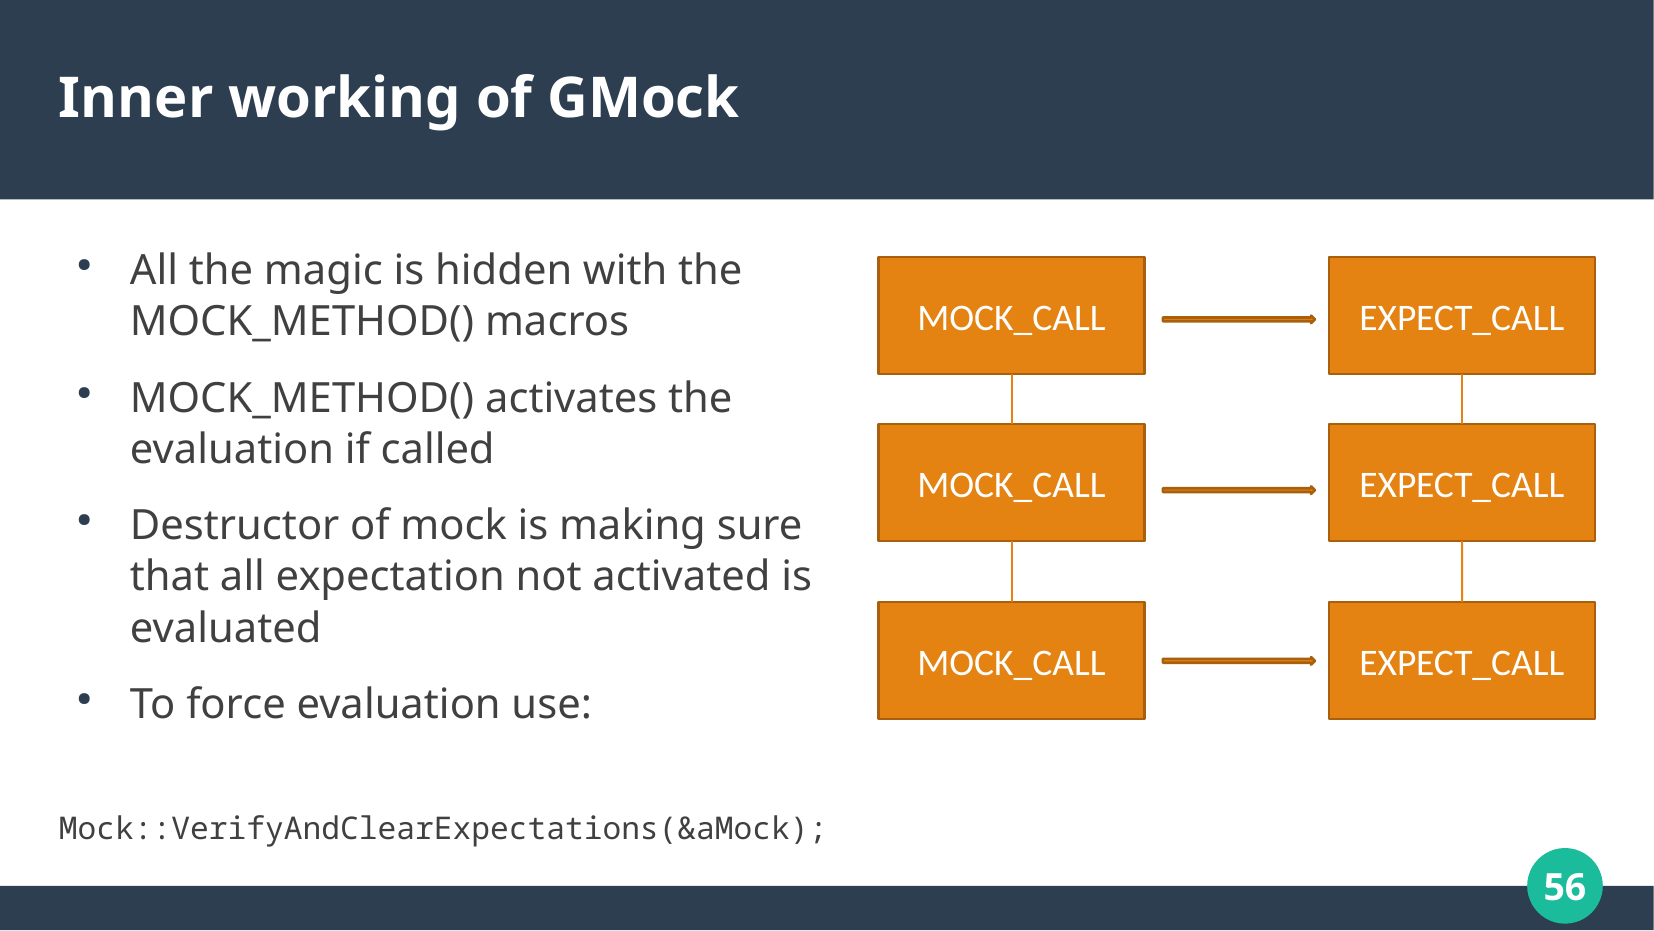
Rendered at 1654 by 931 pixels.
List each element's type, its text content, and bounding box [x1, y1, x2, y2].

text_box EXPECT_CALL [1329, 602, 1596, 720]
text_box [1162, 315, 1315, 324]
text_box [1162, 657, 1315, 665]
text_box [1162, 486, 1315, 494]
title Inner working of GMock [59, 37, 1595, 155]
text_box EXPECT_CALL [1329, 424, 1596, 542]
text_box MOCK_CALL [878, 602, 1145, 720]
text_box MOCK_CALL [878, 424, 1145, 542]
text_box EXPECT_CALL [1329, 257, 1596, 375]
text_box MOCK_CALL [878, 257, 1145, 375]
list All the magic is hidden with the MOCK_METHOD() macros MOCK_METHOD() activates the evaluation if called Destructor of mock is making sure that all expectation not activated is evaluated To force evaluation use: Mock::VerifyAndClearExpectations(&aMock); [59, 243, 867, 864]
